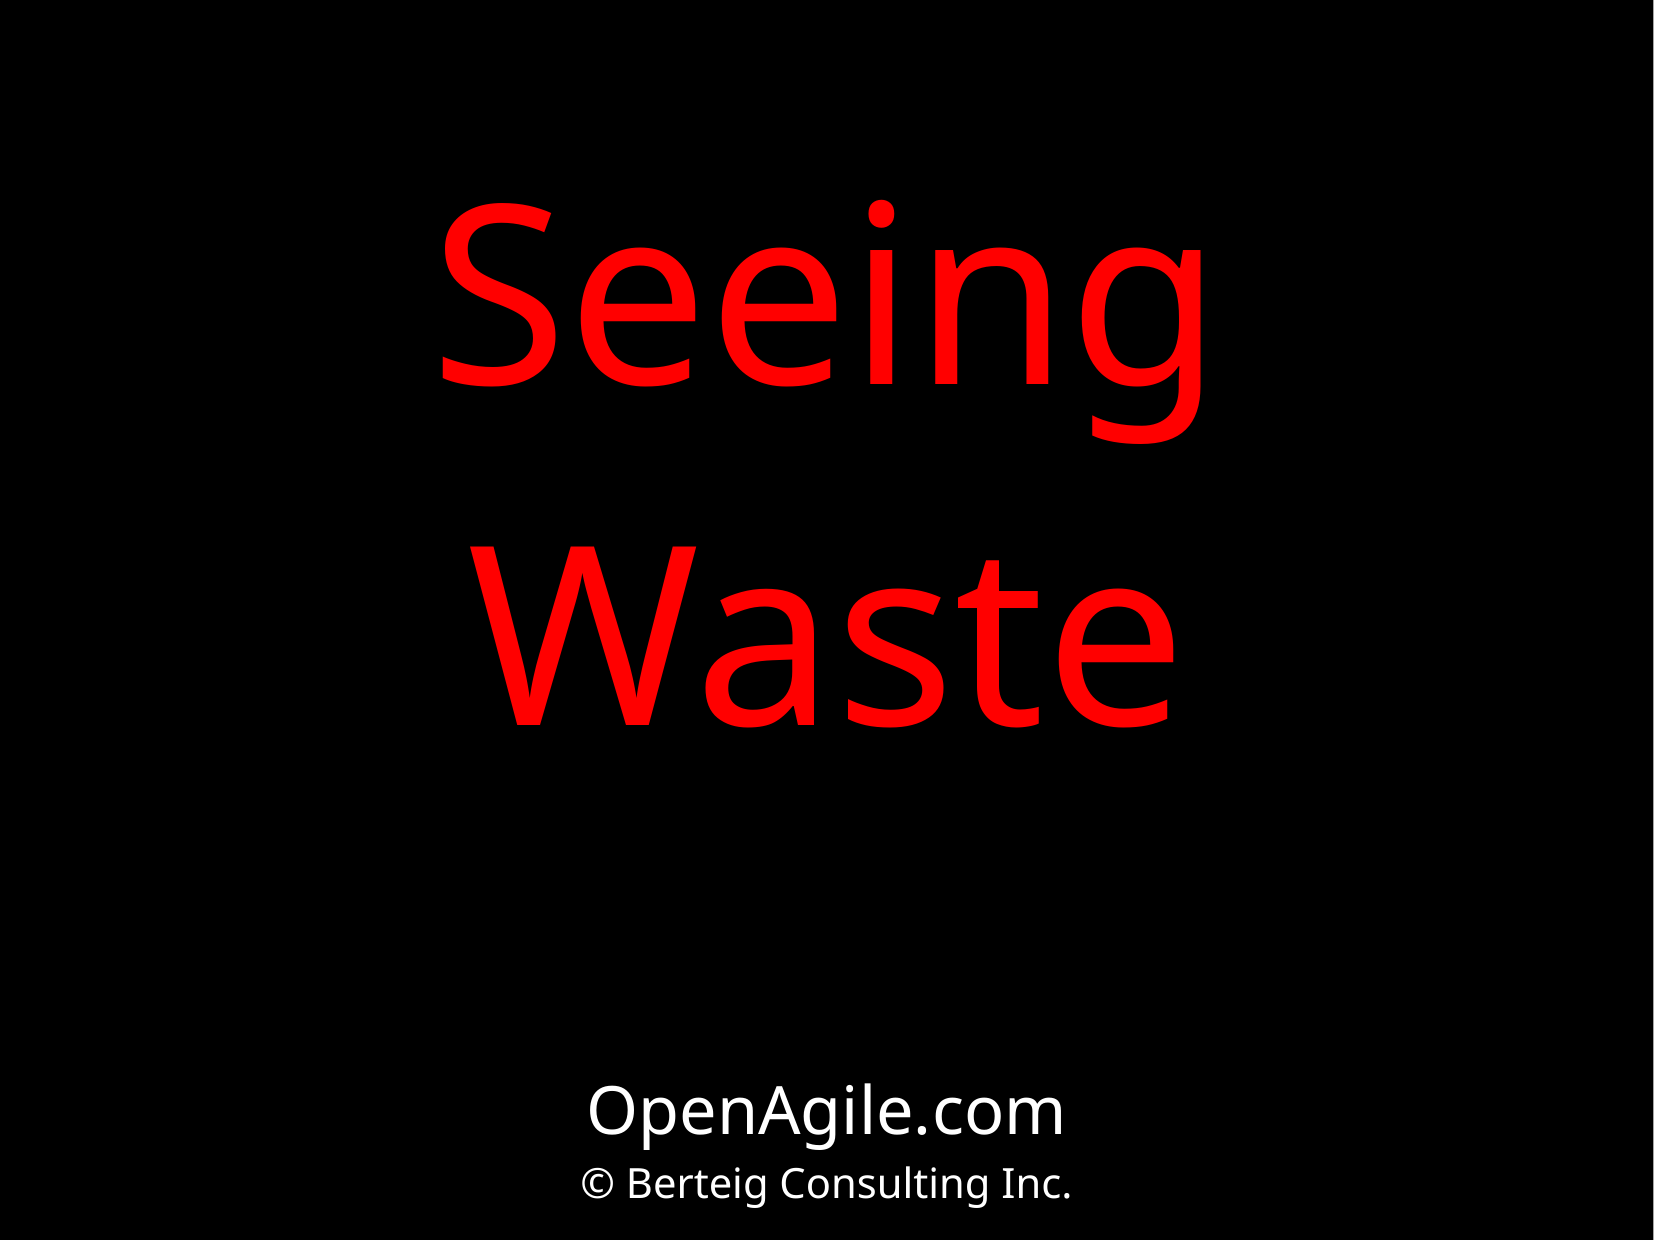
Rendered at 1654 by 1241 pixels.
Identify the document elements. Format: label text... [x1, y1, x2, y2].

title Seeing Waste [59, 36, 1595, 879]
